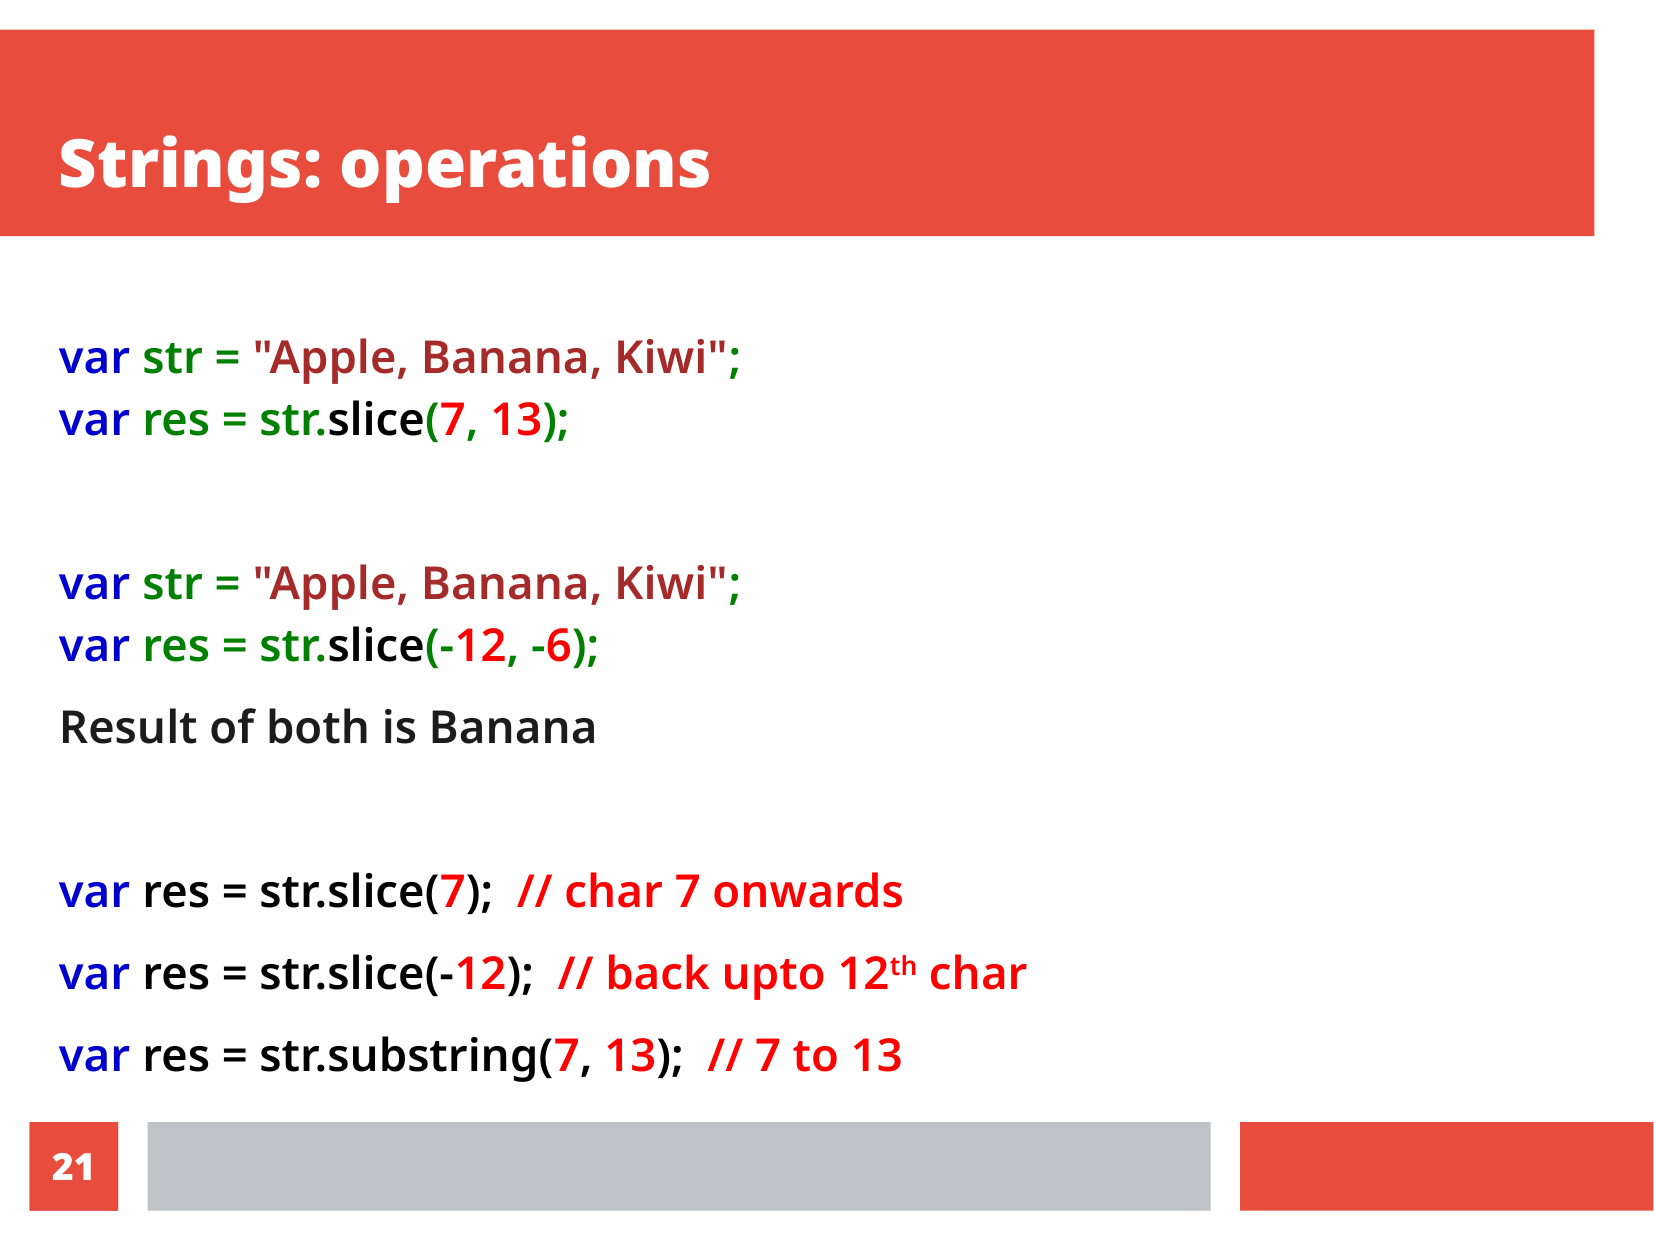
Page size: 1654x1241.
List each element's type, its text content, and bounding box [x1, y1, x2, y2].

list var str = "Apple, Banana, Kiwi"; var res = str.slice(7, 13); var str = "Apple, Banana, Kiwi"; var res = str.slice(-12, -6); Result of both is Banana var res = str.slice(7); // char 7 onwards var res = str.slice(-12); // back upto 12th char var res = str.substring(7, 13); // 7 to 13 [59, 324, 1565, 1093]
title Strings: operations [59, 59, 1595, 207]
